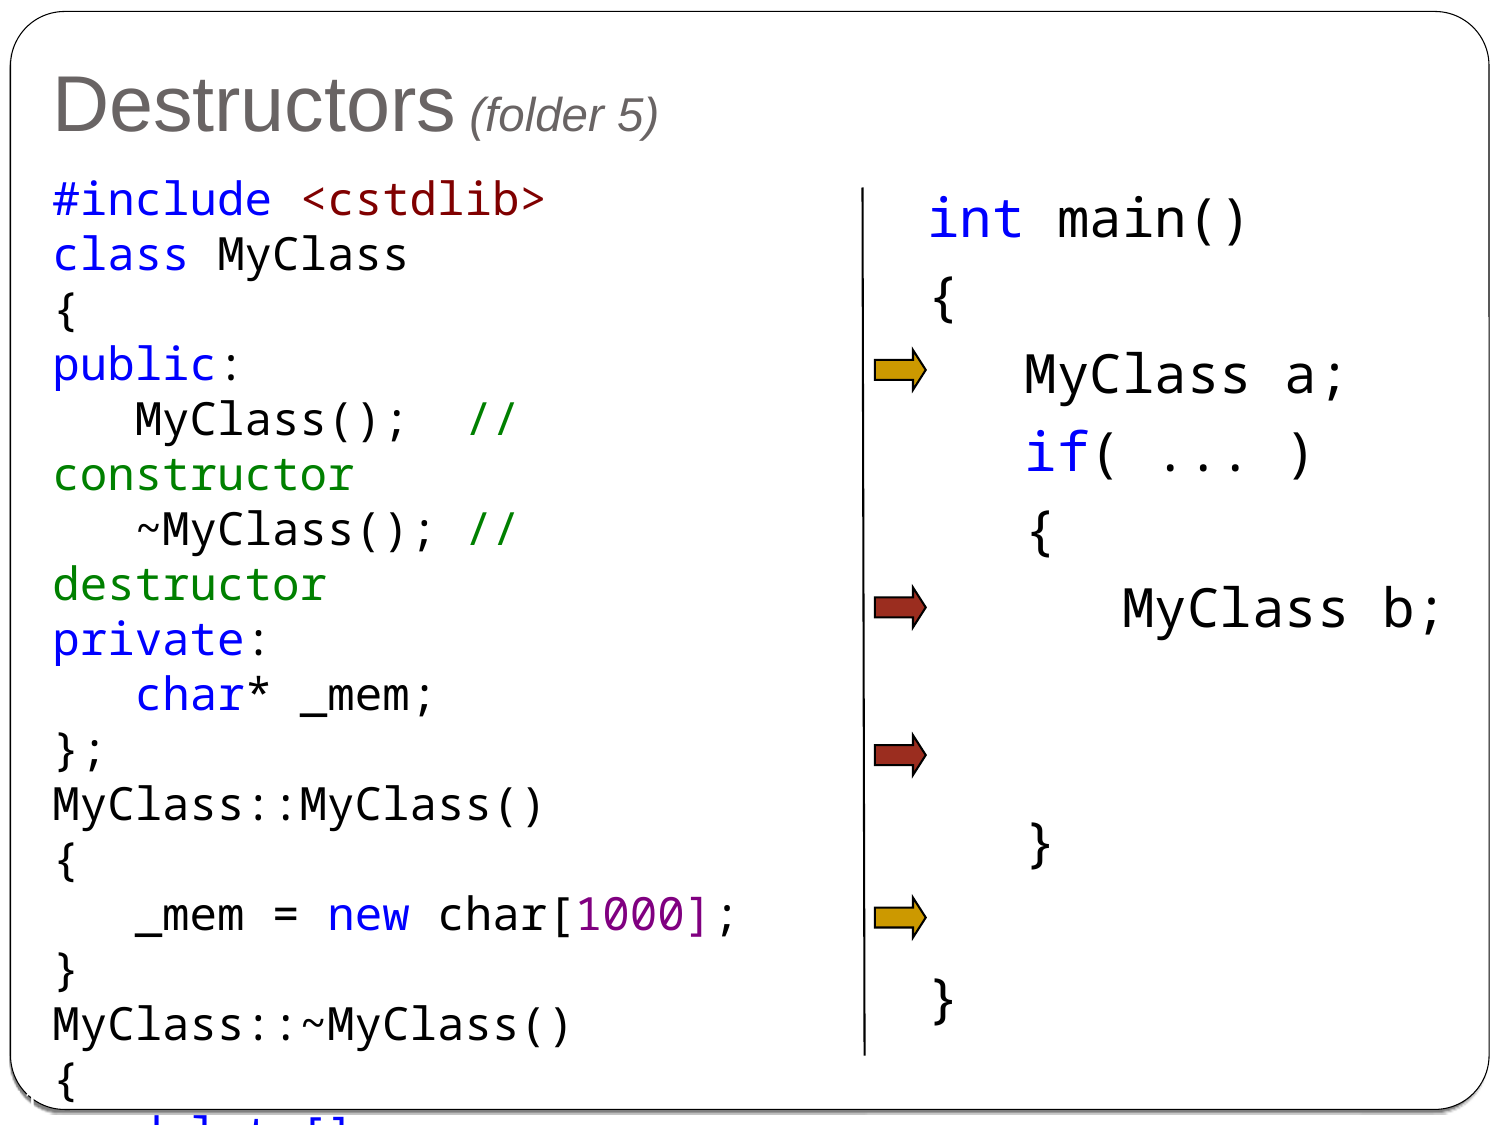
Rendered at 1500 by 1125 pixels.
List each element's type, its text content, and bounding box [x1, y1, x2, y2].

title Destructors (folder 5) [37, 45, 1463, 163]
list #include <cstdlib> class MyClass { public: MyClass(); // constructor ~MyClass(); // destructor private: char* _mem; }; MyClass::MyClass() { _mem = new char[1000]; } MyClass::~MyClass() { delete[] _mem; } [37, 162, 825, 1111]
text_box [874, 735, 926, 776]
slide_number <number> [0, 1074, 50, 1125]
list int main() { MyClass a; if( ... ) { MyClass b; } } [912, 162, 1463, 1075]
text_box [874, 897, 926, 938]
text_box [874, 350, 926, 390]
text_box [874, 587, 926, 628]
